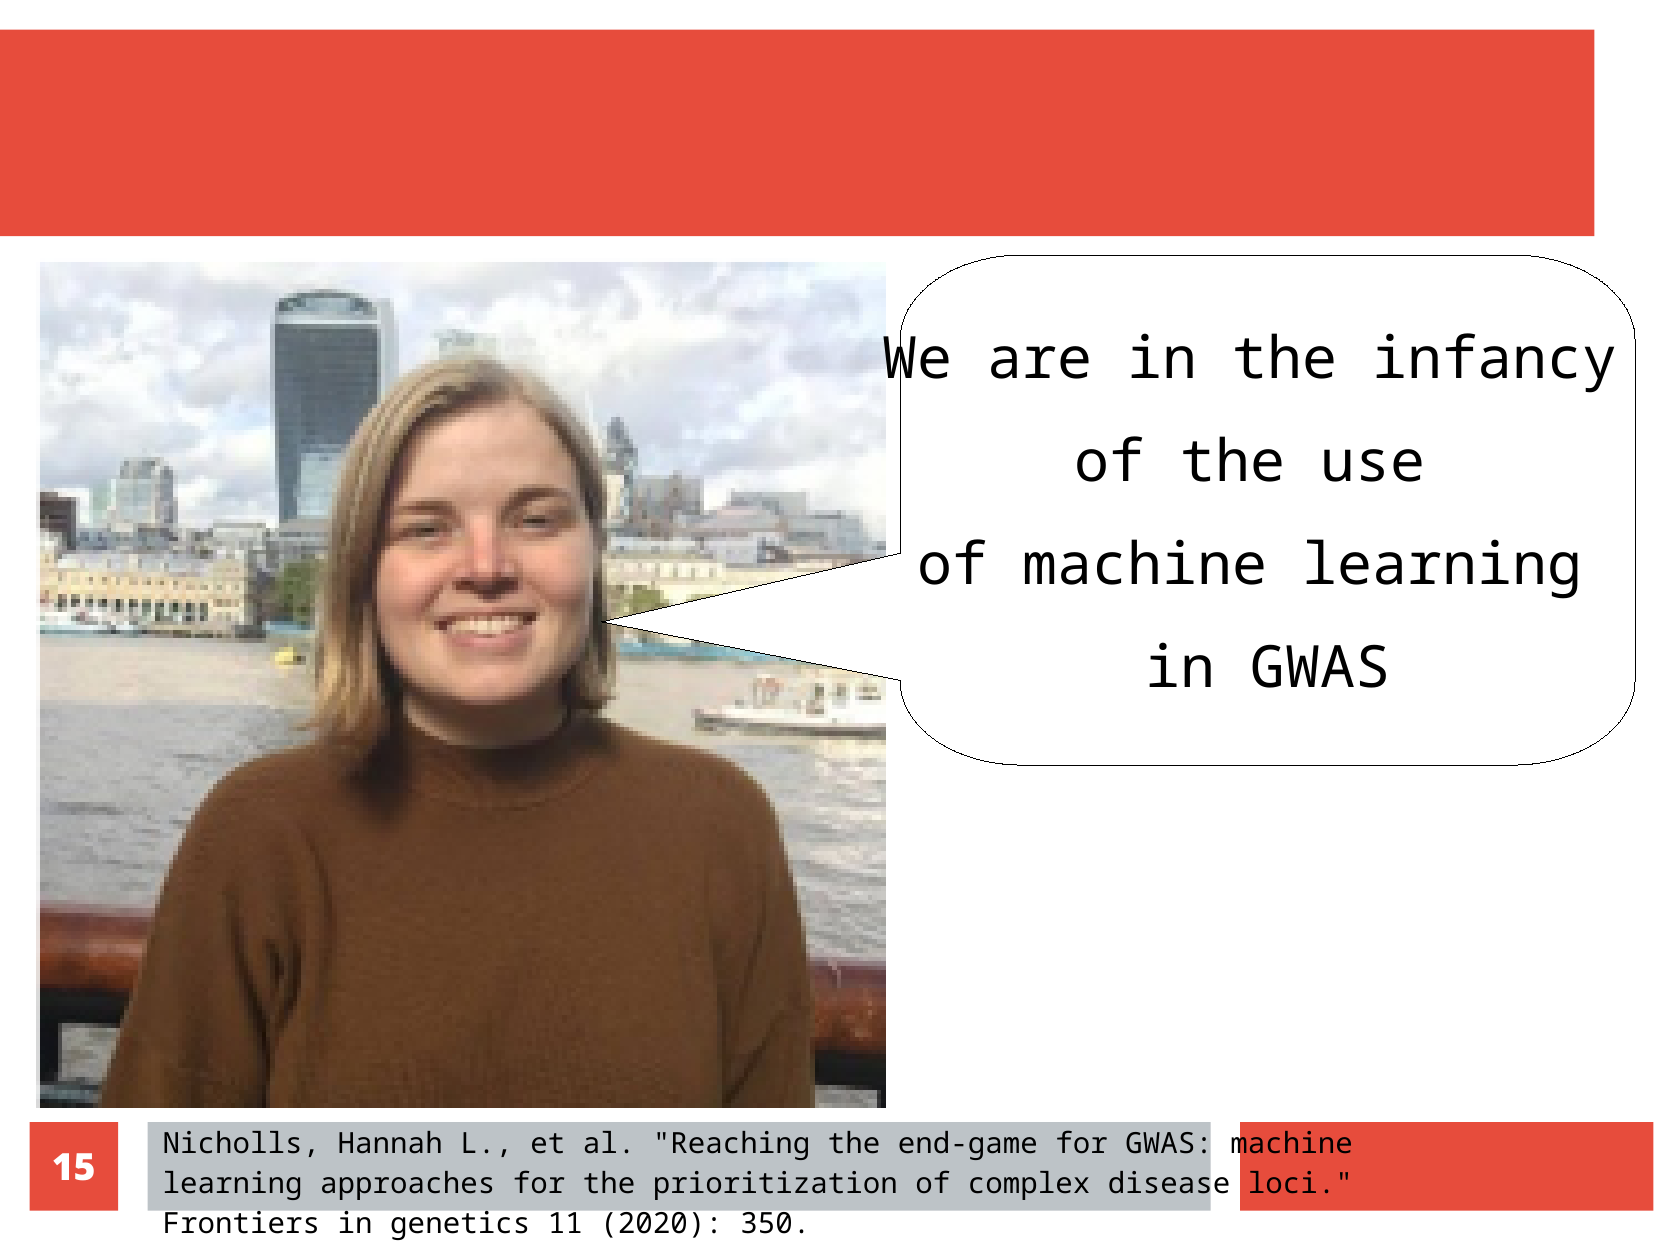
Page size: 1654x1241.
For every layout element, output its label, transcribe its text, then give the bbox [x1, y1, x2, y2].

text_box Nicholls, Hannah L., et al. "Reaching the end-game for GWAS: machine learning approaches for the prioritization of complex disease loci." Frontiers in genetics 11 (2020): 350. [147, 1115, 1179, 1218]
text_box We are in the infancy of the use of machine learning in GWAS [601, 255, 1636, 766]
picture [32, 254, 886, 1108]
